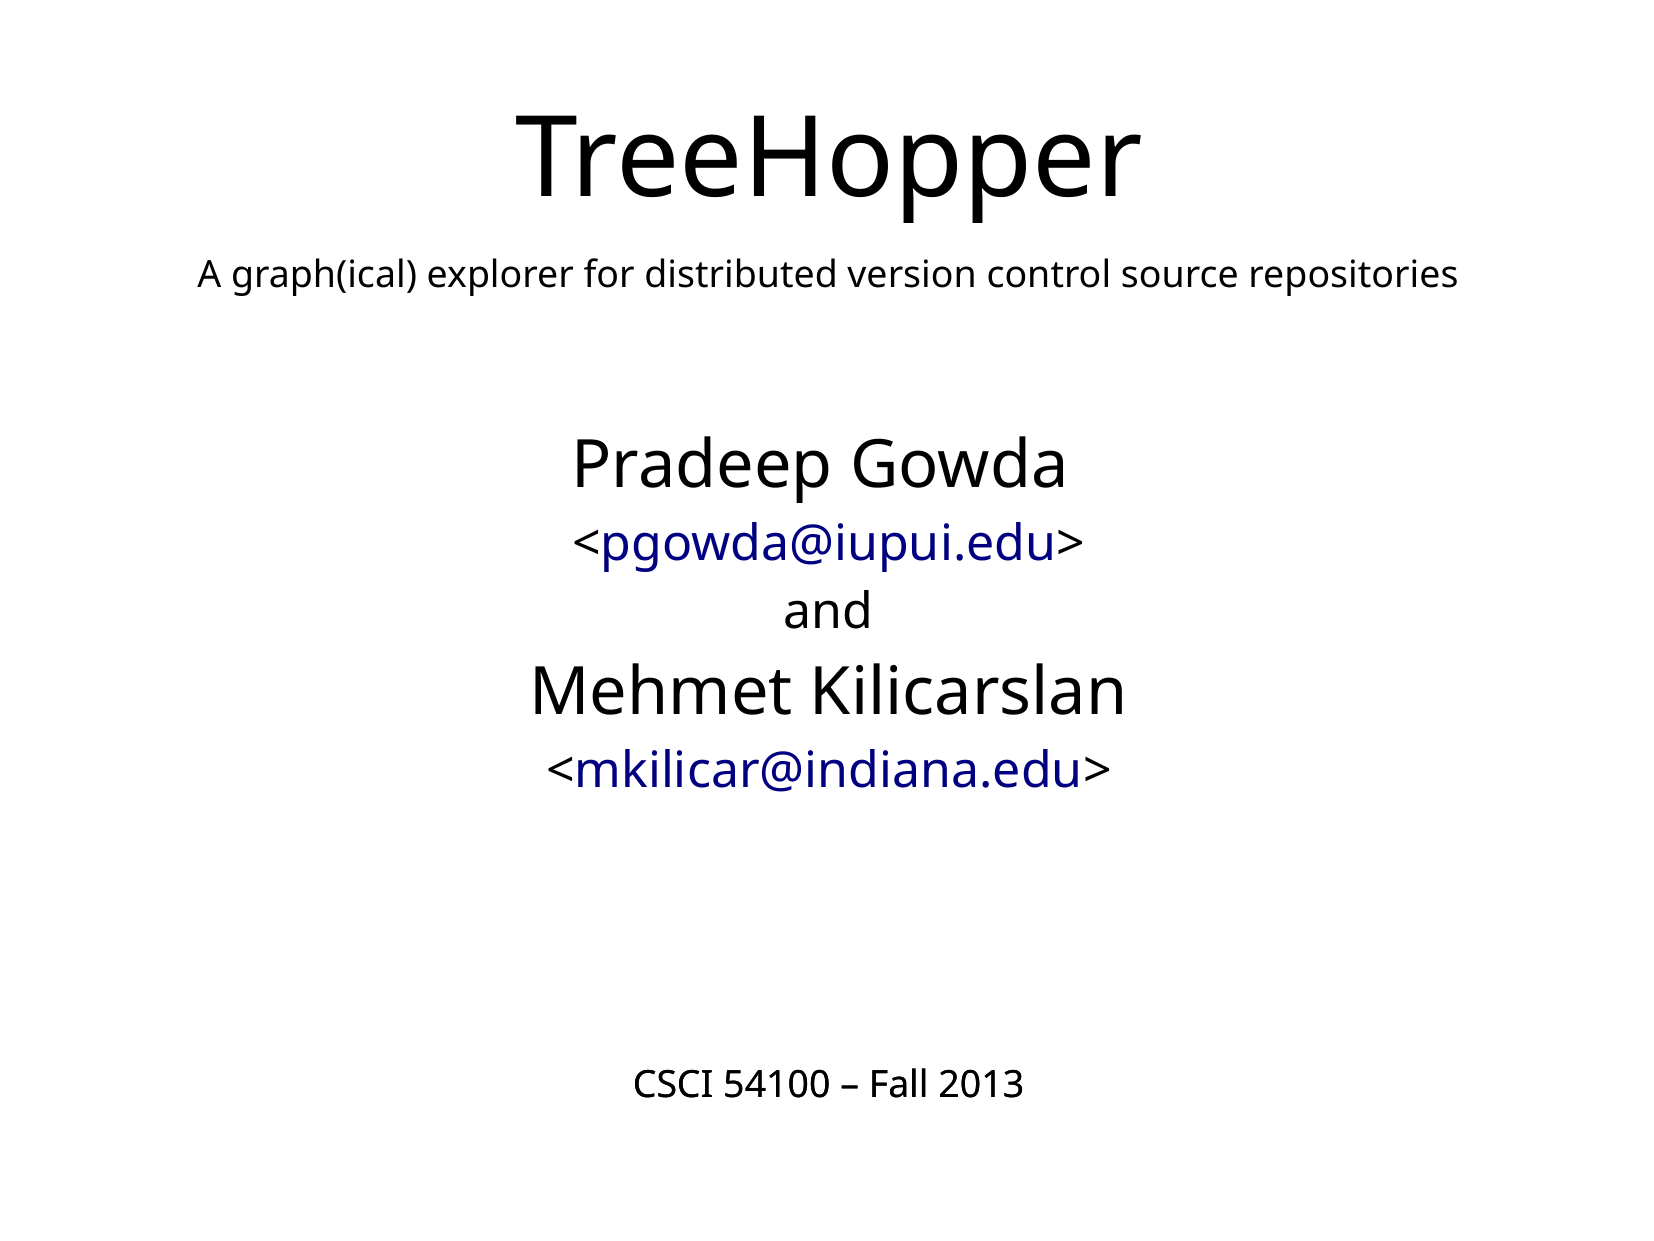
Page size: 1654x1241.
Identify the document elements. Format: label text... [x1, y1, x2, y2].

text_box A graph(ical) explorer for distributed version control source repositories [123, 239, 1534, 316]
text_box CSCI 54100 – Fall 2013 [123, 1049, 1534, 1126]
title TreeHopper [84, 49, 1573, 257]
subtitle Pradeep Gowda <pgowda@iupui.edu> and Mehmet Kilicarslan <mkilicar@indiana.edu> [84, 375, 1573, 912]
